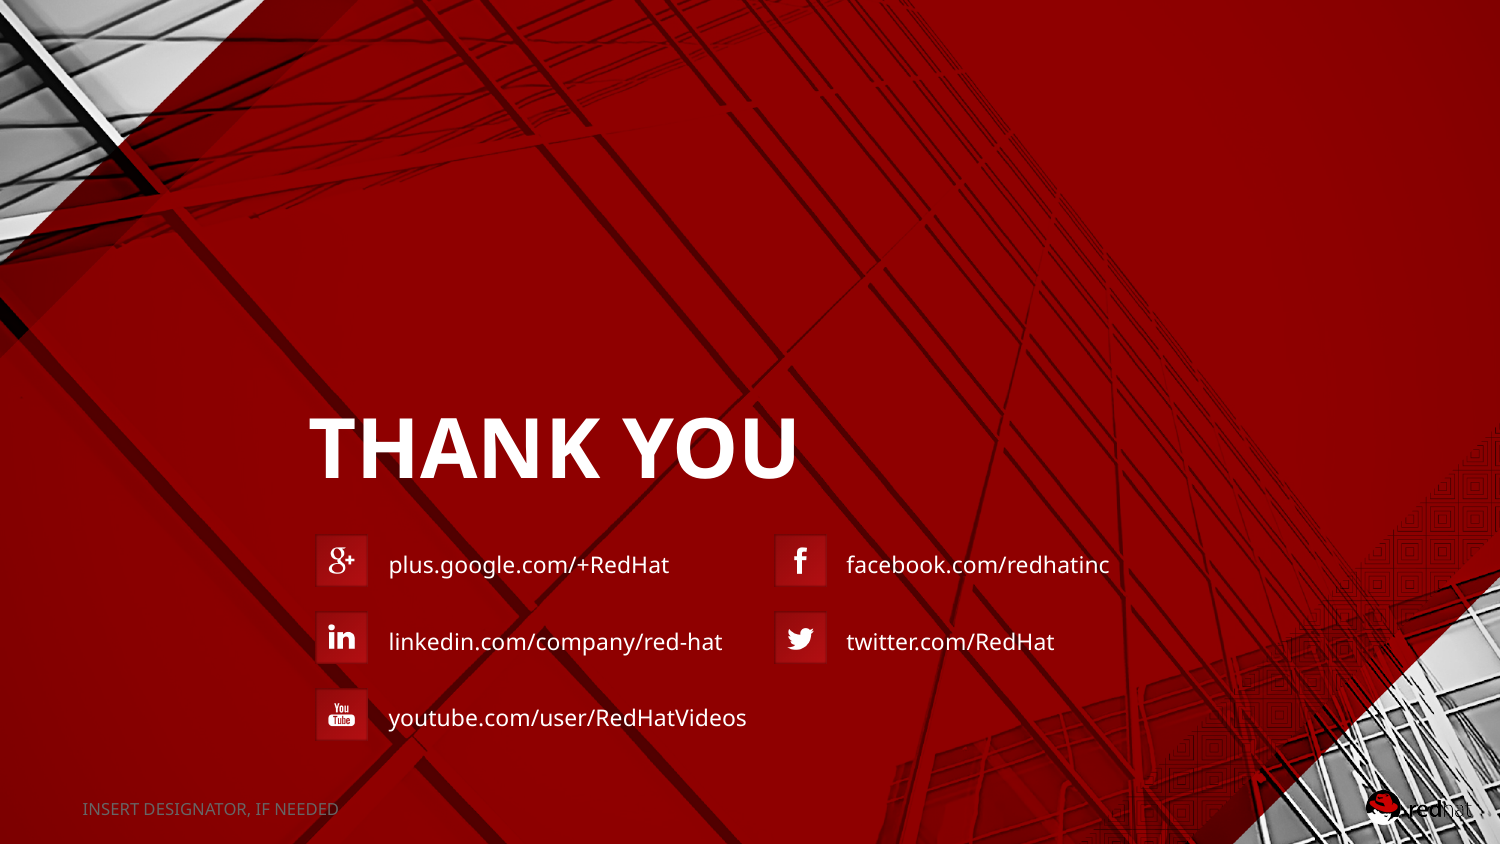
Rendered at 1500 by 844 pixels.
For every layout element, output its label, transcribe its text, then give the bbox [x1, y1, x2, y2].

subtitle youtube.com/user/RedHatVideos [373, 688, 764, 740]
title THANK YOU [293, 310, 1268, 511]
subtitle linkedin.com/company/red-hat [373, 612, 764, 664]
subtitle twitter.com/RedHat [831, 612, 1222, 664]
subtitle plus.google.com/+RedHat [373, 535, 764, 587]
picture [0, 0, 1500, 844]
subtitle facebook.com/redhatinc [831, 535, 1222, 587]
